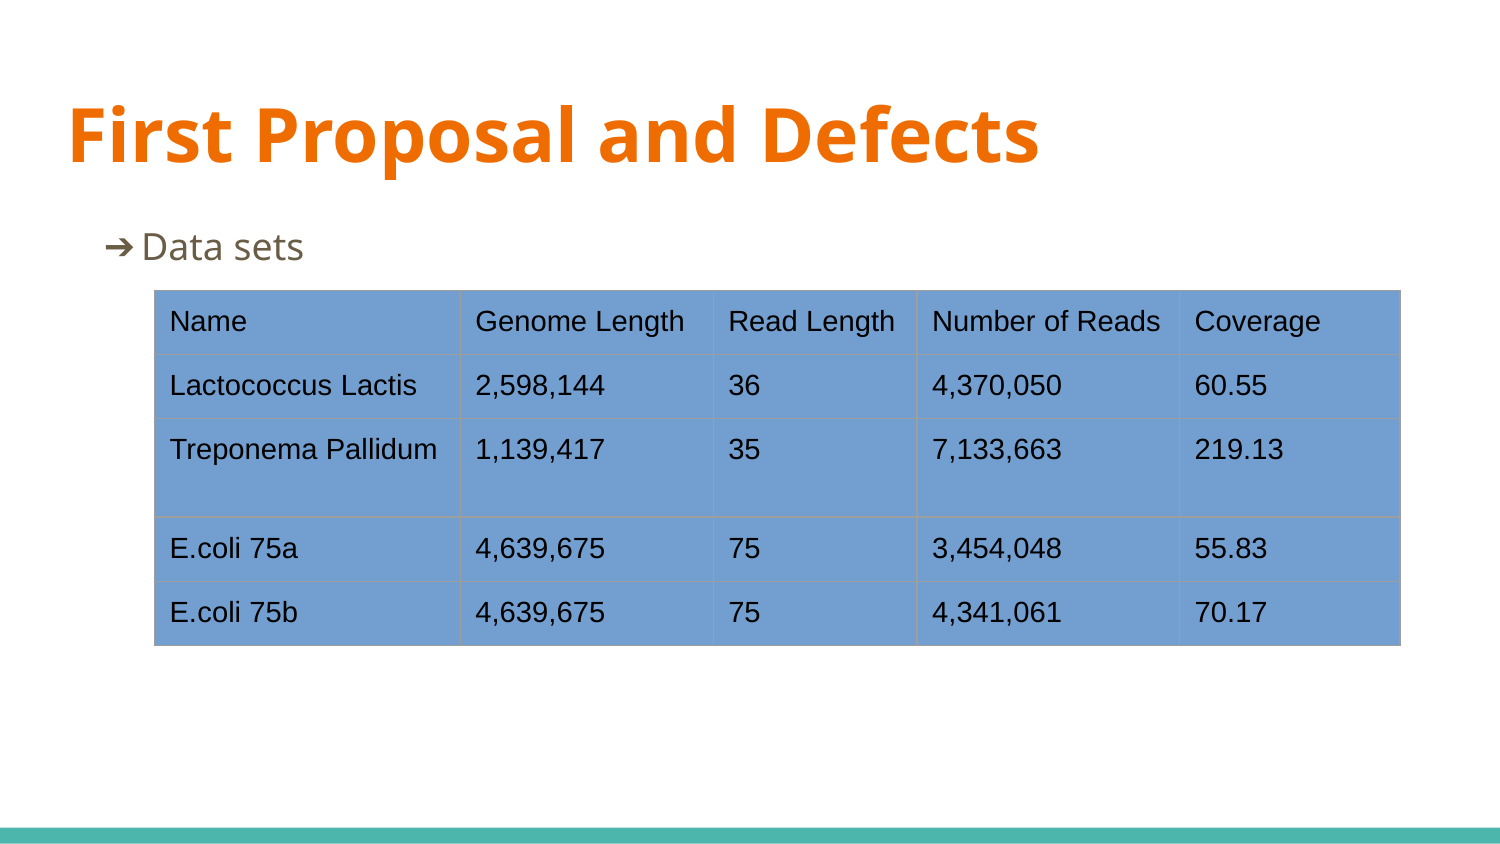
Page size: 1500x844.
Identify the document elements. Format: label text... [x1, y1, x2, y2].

table_header Number of Reads [918, 291, 1179, 354]
table_header Name [155, 291, 460, 354]
table_cell 7,133,663 [918, 419, 1179, 516]
table_cell Lactococcus Lactis [155, 355, 460, 418]
table_cell 4,370,050 [918, 355, 1179, 418]
list Data sets [51, 207, 1449, 750]
table_header Read Length [714, 291, 916, 354]
table_cell 2,598,144 [461, 355, 713, 418]
table_header Coverage [1180, 291, 1399, 354]
table_cell 60.55 [1180, 355, 1399, 418]
table_cell 36 [714, 355, 916, 418]
table_cell 55.83 [1180, 518, 1399, 581]
table_cell 35 [714, 419, 916, 516]
table_cell E.coli 75b [155, 582, 460, 645]
table_cell 75 [714, 518, 916, 581]
table_header Genome Length [461, 291, 713, 354]
table_cell 4,341,061 [918, 582, 1179, 645]
table_cell 4,639,675 [461, 582, 713, 645]
table_cell 70.17 [1180, 582, 1399, 645]
table_cell Treponema Pallidum [155, 419, 460, 516]
title First Proposal and Defects [51, 72, 1449, 189]
table_cell 4,639,675 [461, 518, 713, 581]
table_cell 1,139,417 [461, 419, 713, 516]
table_cell 3,454,048 [918, 518, 1179, 581]
table_cell 219.13 [1180, 419, 1399, 516]
table_cell 75 [714, 582, 916, 645]
table_cell E.coli 75a [155, 518, 460, 581]
